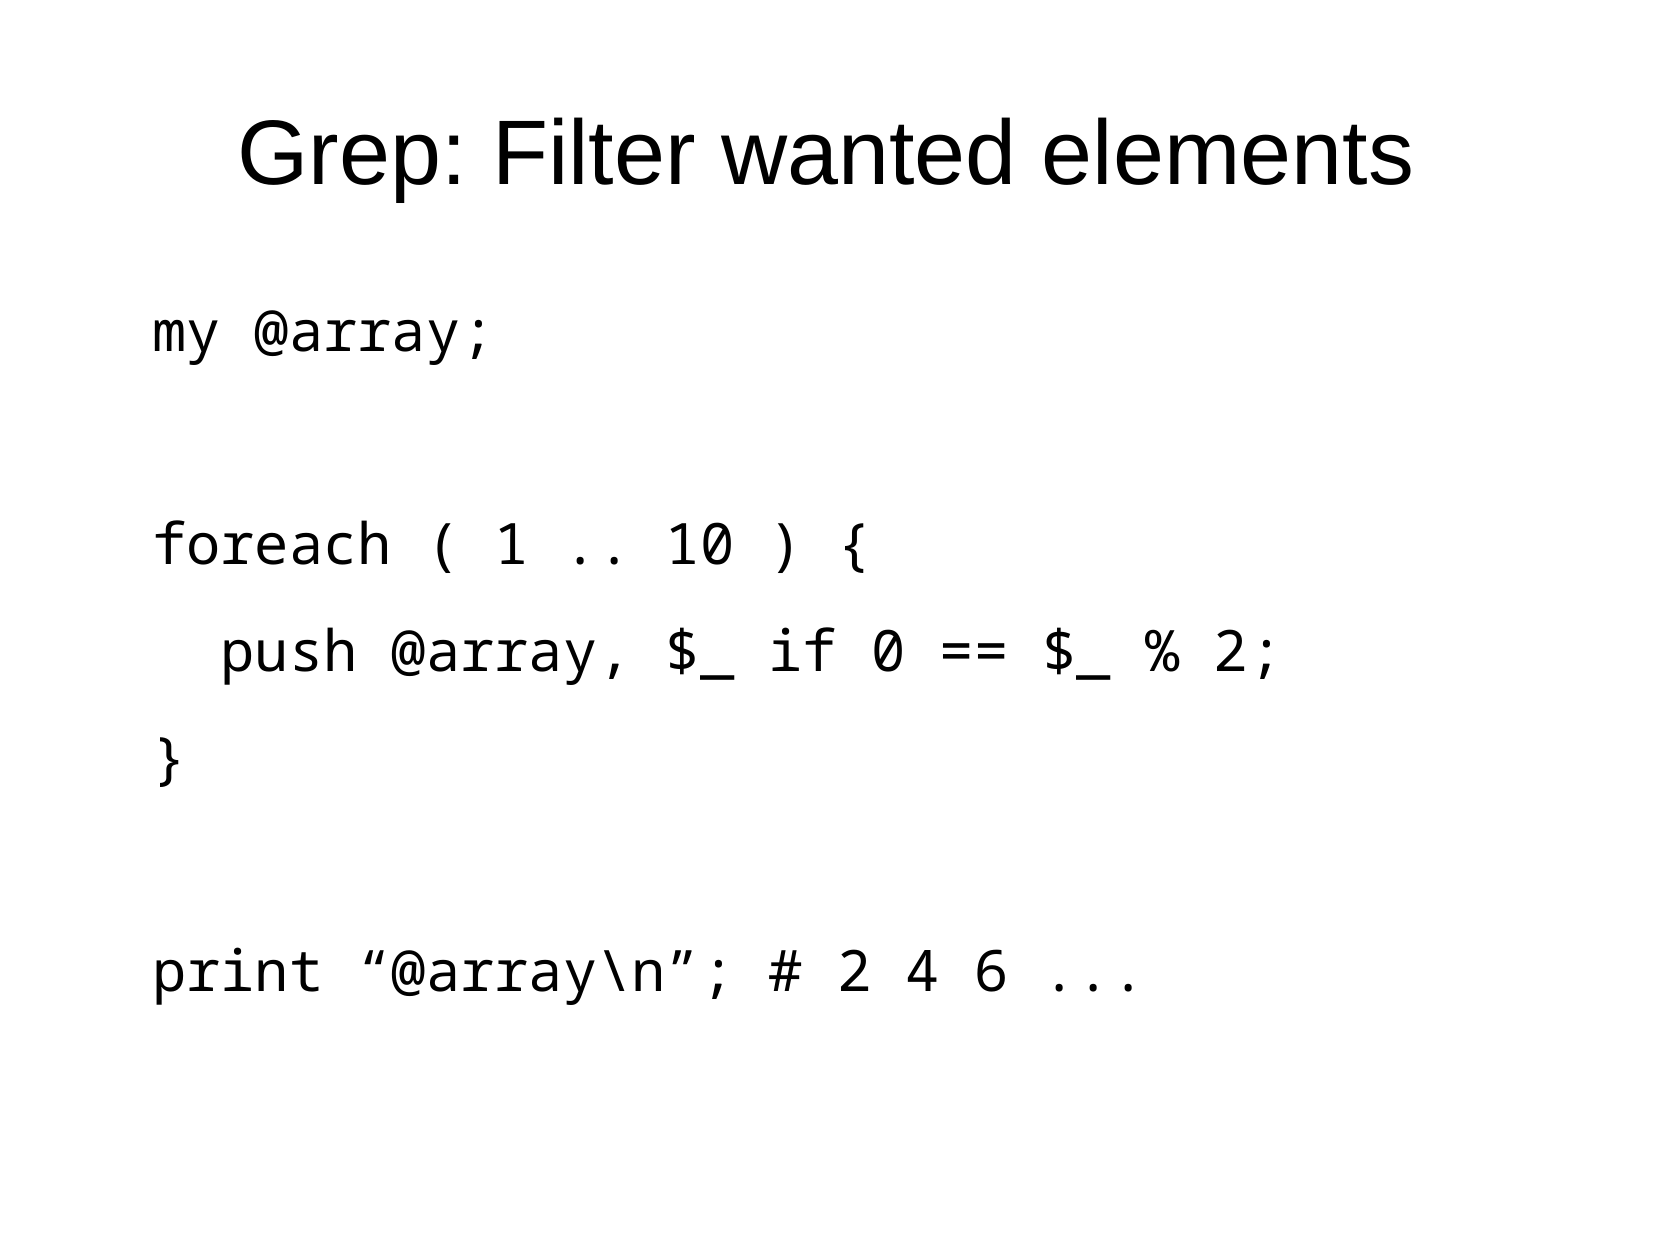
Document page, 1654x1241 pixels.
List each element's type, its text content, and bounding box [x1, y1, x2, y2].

title Grep: Filter wanted elements [82, 49, 1571, 257]
list my @array; foreach ( 1 .. 10 ) { push @array, $_ if 0 == $_ % 2; } print “@array\n”; # 2 4 6 ... [82, 290, 1571, 1010]
